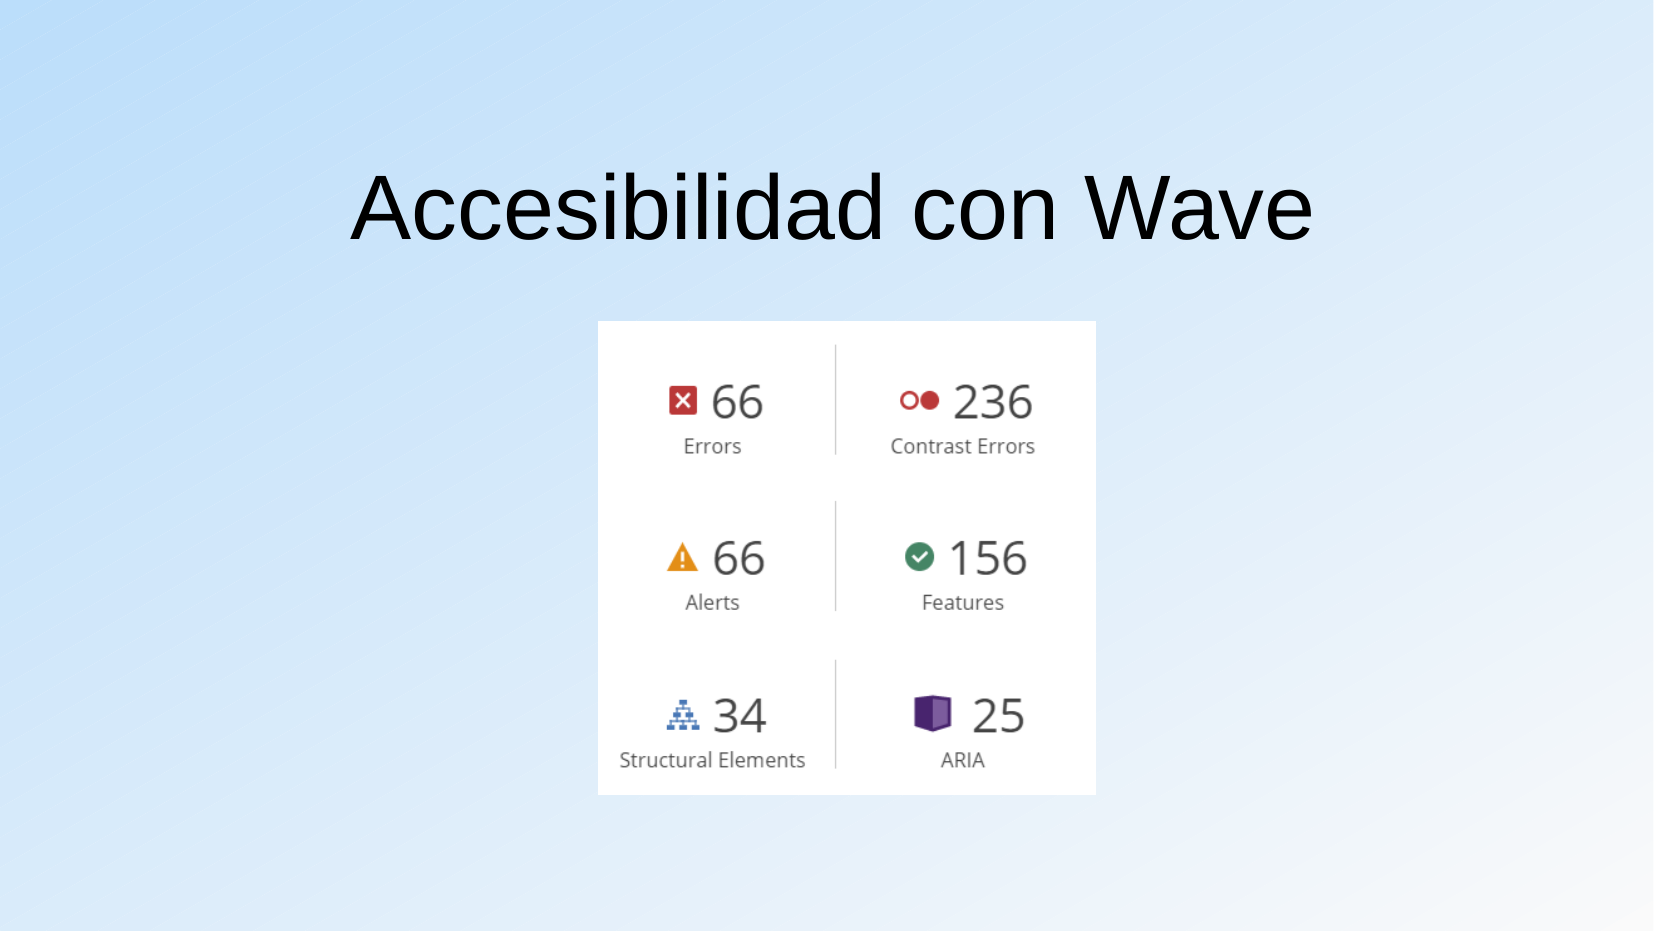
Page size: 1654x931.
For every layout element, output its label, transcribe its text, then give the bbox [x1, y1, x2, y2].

picture [598, 321, 1096, 796]
title Accesibilidad con Wave [90, 129, 1579, 286]
